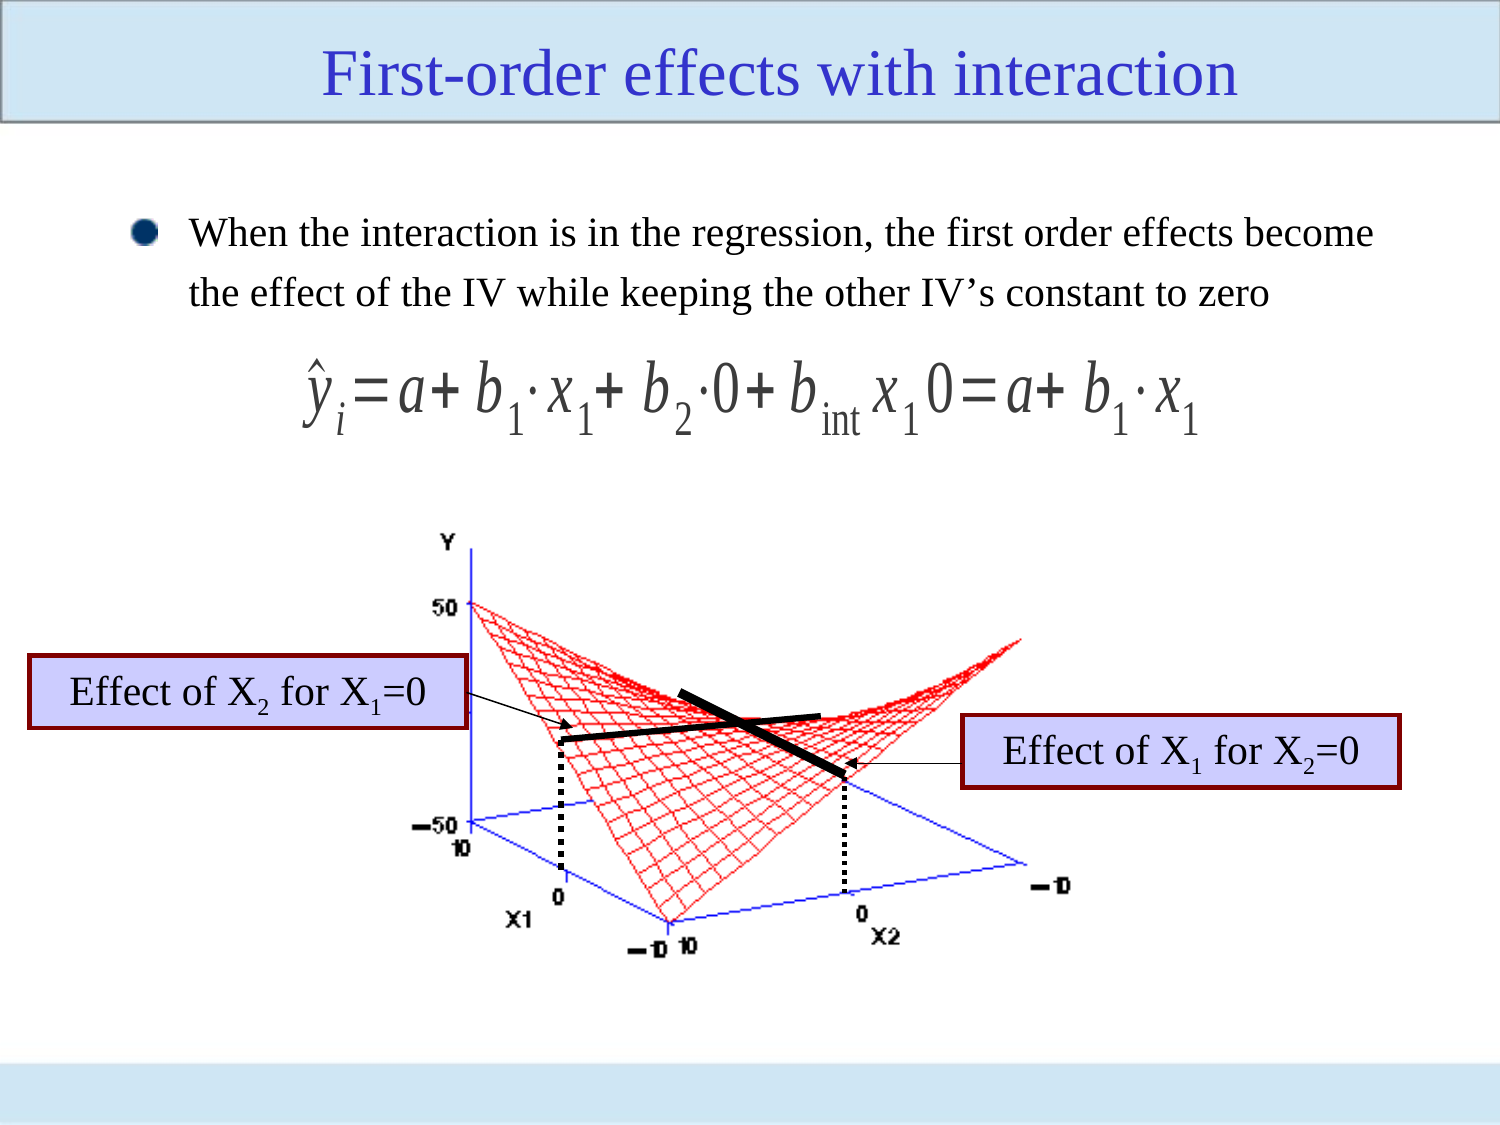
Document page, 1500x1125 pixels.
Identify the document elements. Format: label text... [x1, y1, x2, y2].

text_box Effect of X1 for X2=0 [962, 714, 1400, 788]
title First-order effects with interaction [249, 21, 1313, 117]
text_box Effect of X2 for X1=0 [29, 655, 467, 729]
picture [0, 0, 1500, 1125]
chart [286, 347, 1221, 446]
text_box When the interaction is in the regression, the first order effects become the effect of the IV while keeping the other IV’s constant to zero [112, 187, 1413, 323]
